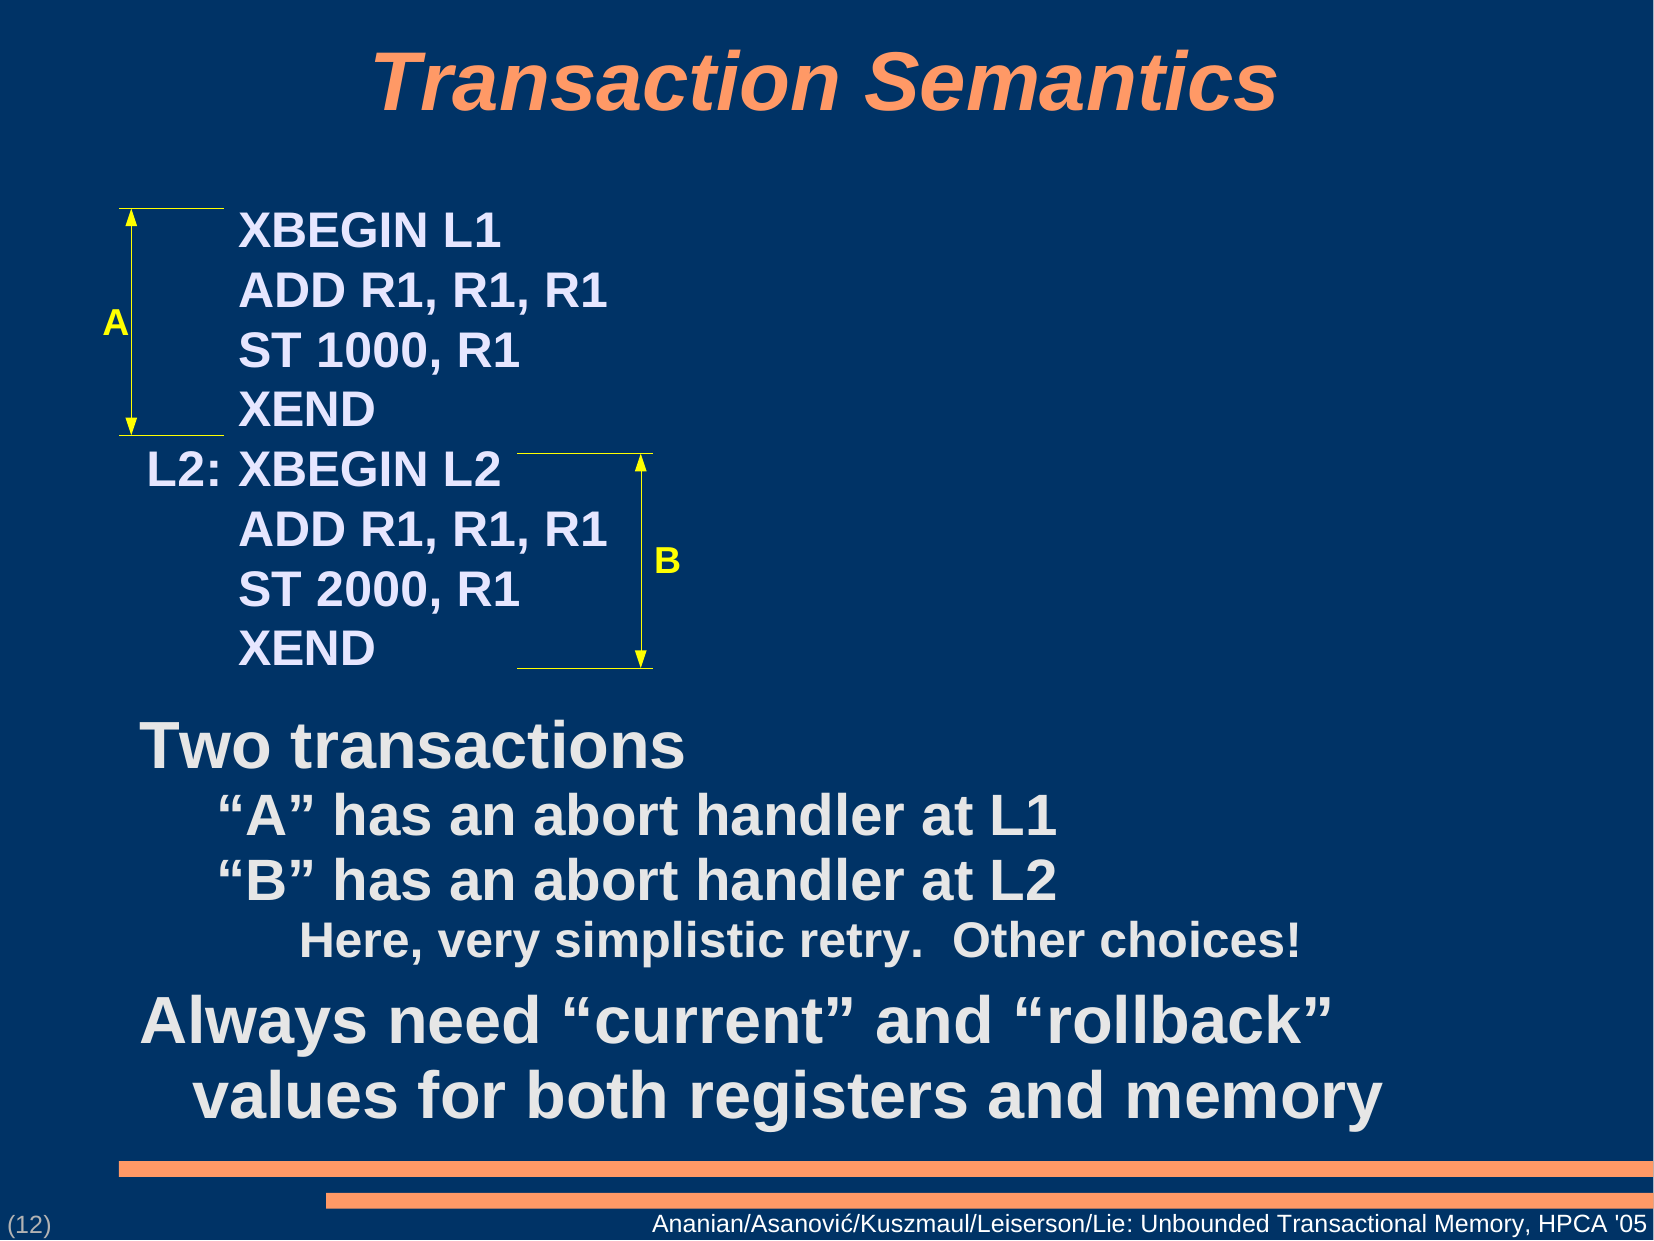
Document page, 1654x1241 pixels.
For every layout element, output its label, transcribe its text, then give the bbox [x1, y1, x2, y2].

title Transaction Semantics [51, 28, 1600, 135]
chart [144, 141, 1128, 682]
list Two transactions “A” has an abort handler at L1 “B” has an abort handler at L2 Here, very simplistic retry. Other choices! Always need “current” and “rollback” values for both registers and memory [121, 707, 1561, 1167]
